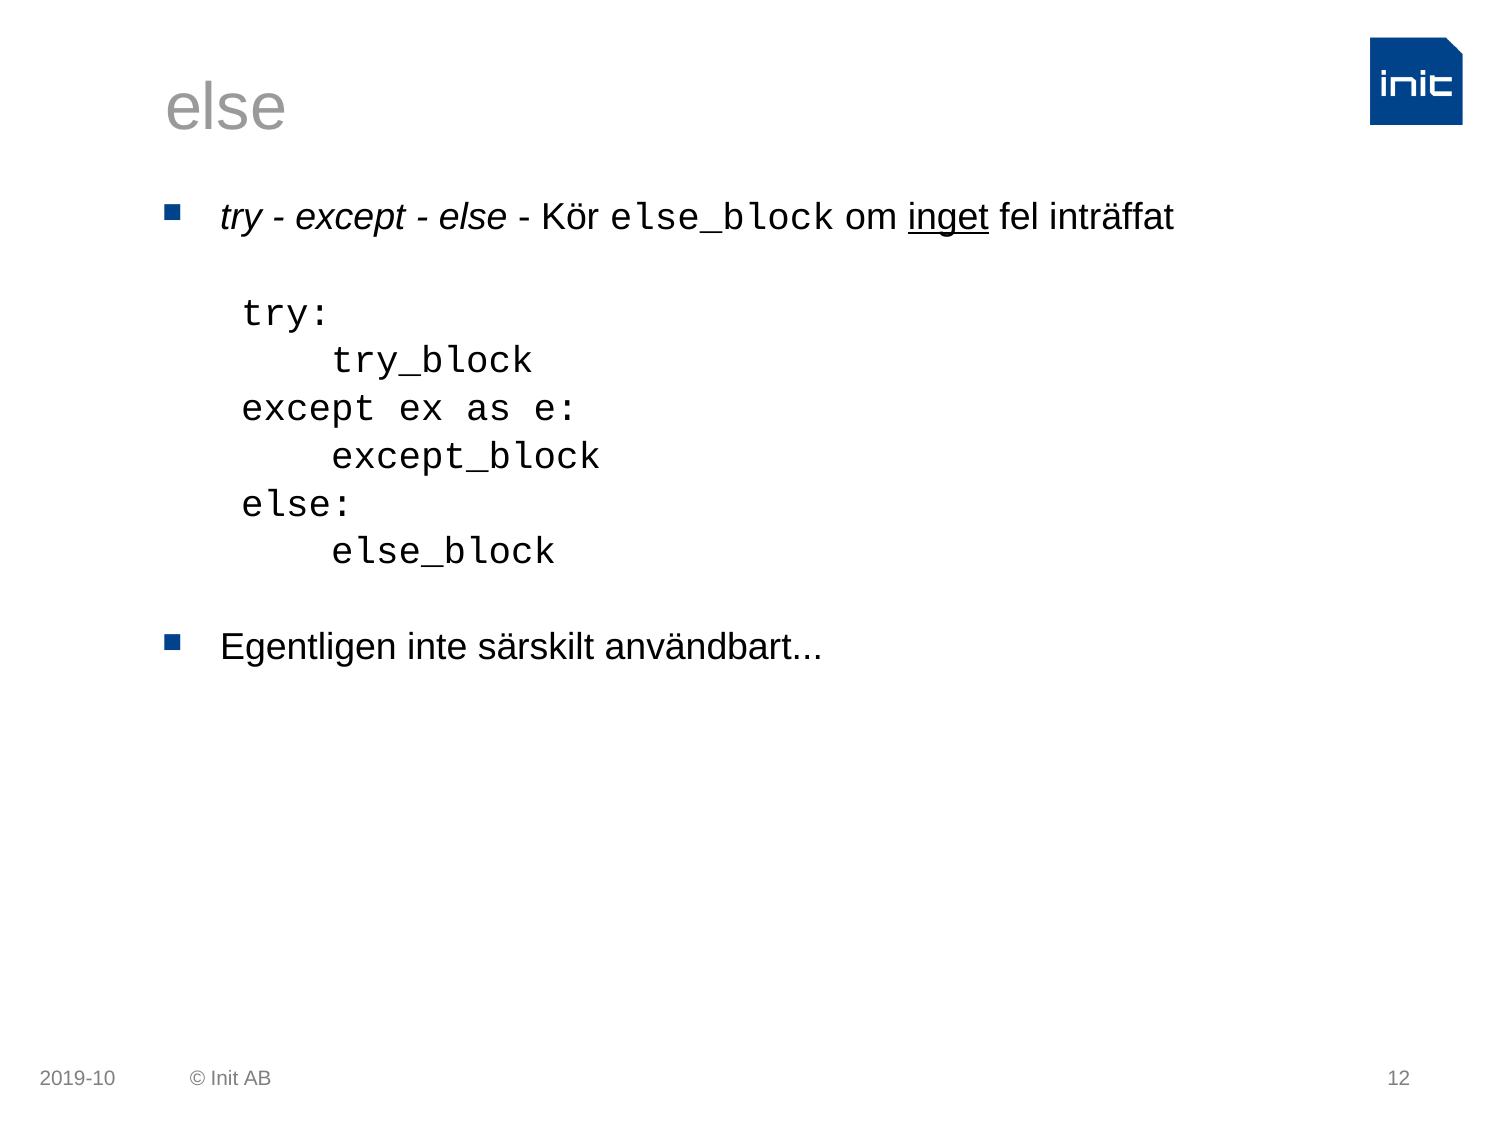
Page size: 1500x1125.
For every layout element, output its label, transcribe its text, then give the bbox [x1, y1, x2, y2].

text_box <nummer> [1350, 1037, 1426, 1098]
text_box 2019-10 [24, 1037, 151, 1098]
text_box else [150, 0, 1351, 151]
picture [1370, 37, 1463, 125]
text_box try - except - else - Kör else_block om inget fel inträffat try: try_block except ex as e: except_block else: else_block Egentligen inte särskilt användbart... [150, 189, 1351, 1007]
text_box © Init AB [174, 1037, 1326, 1098]
